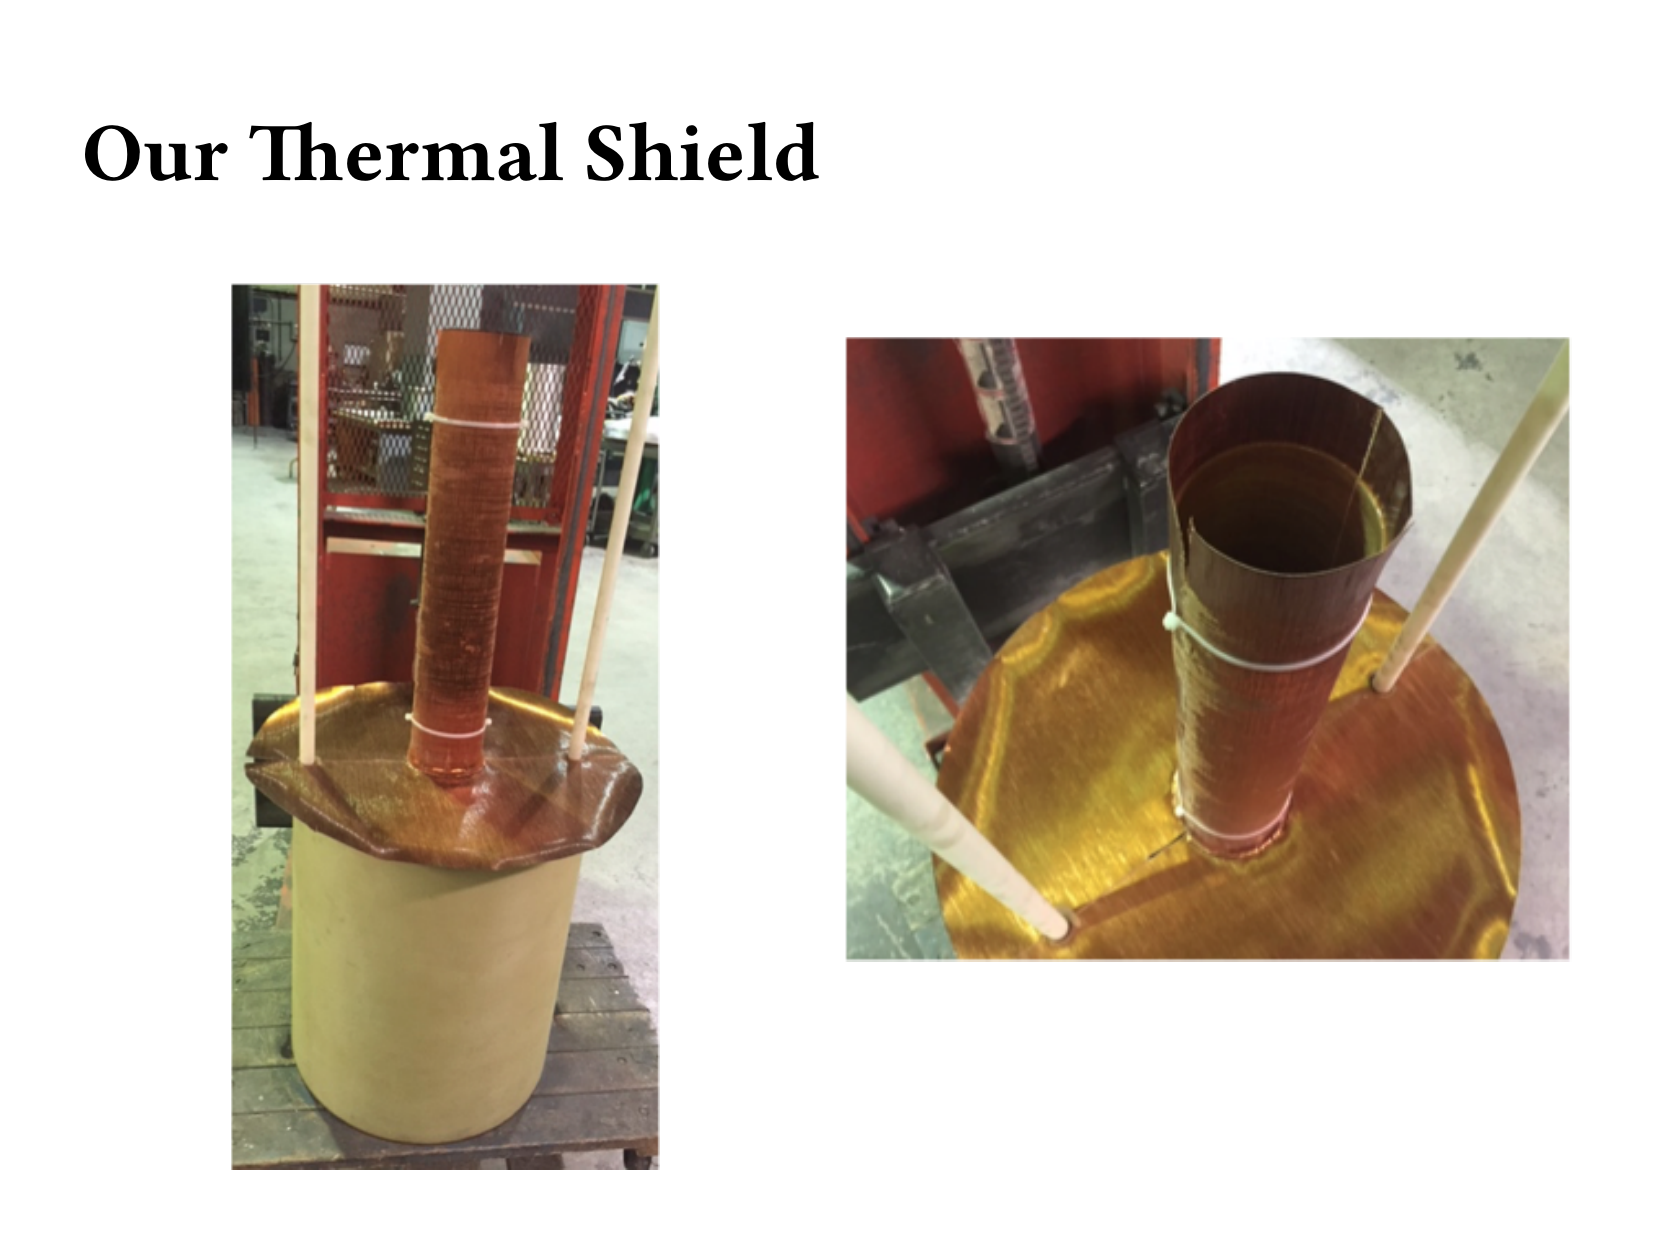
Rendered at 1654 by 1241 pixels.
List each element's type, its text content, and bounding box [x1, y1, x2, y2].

picture [845, 337, 1572, 963]
picture [231, 269, 660, 1171]
title Our Thermal Shield [82, 49, 1571, 257]
